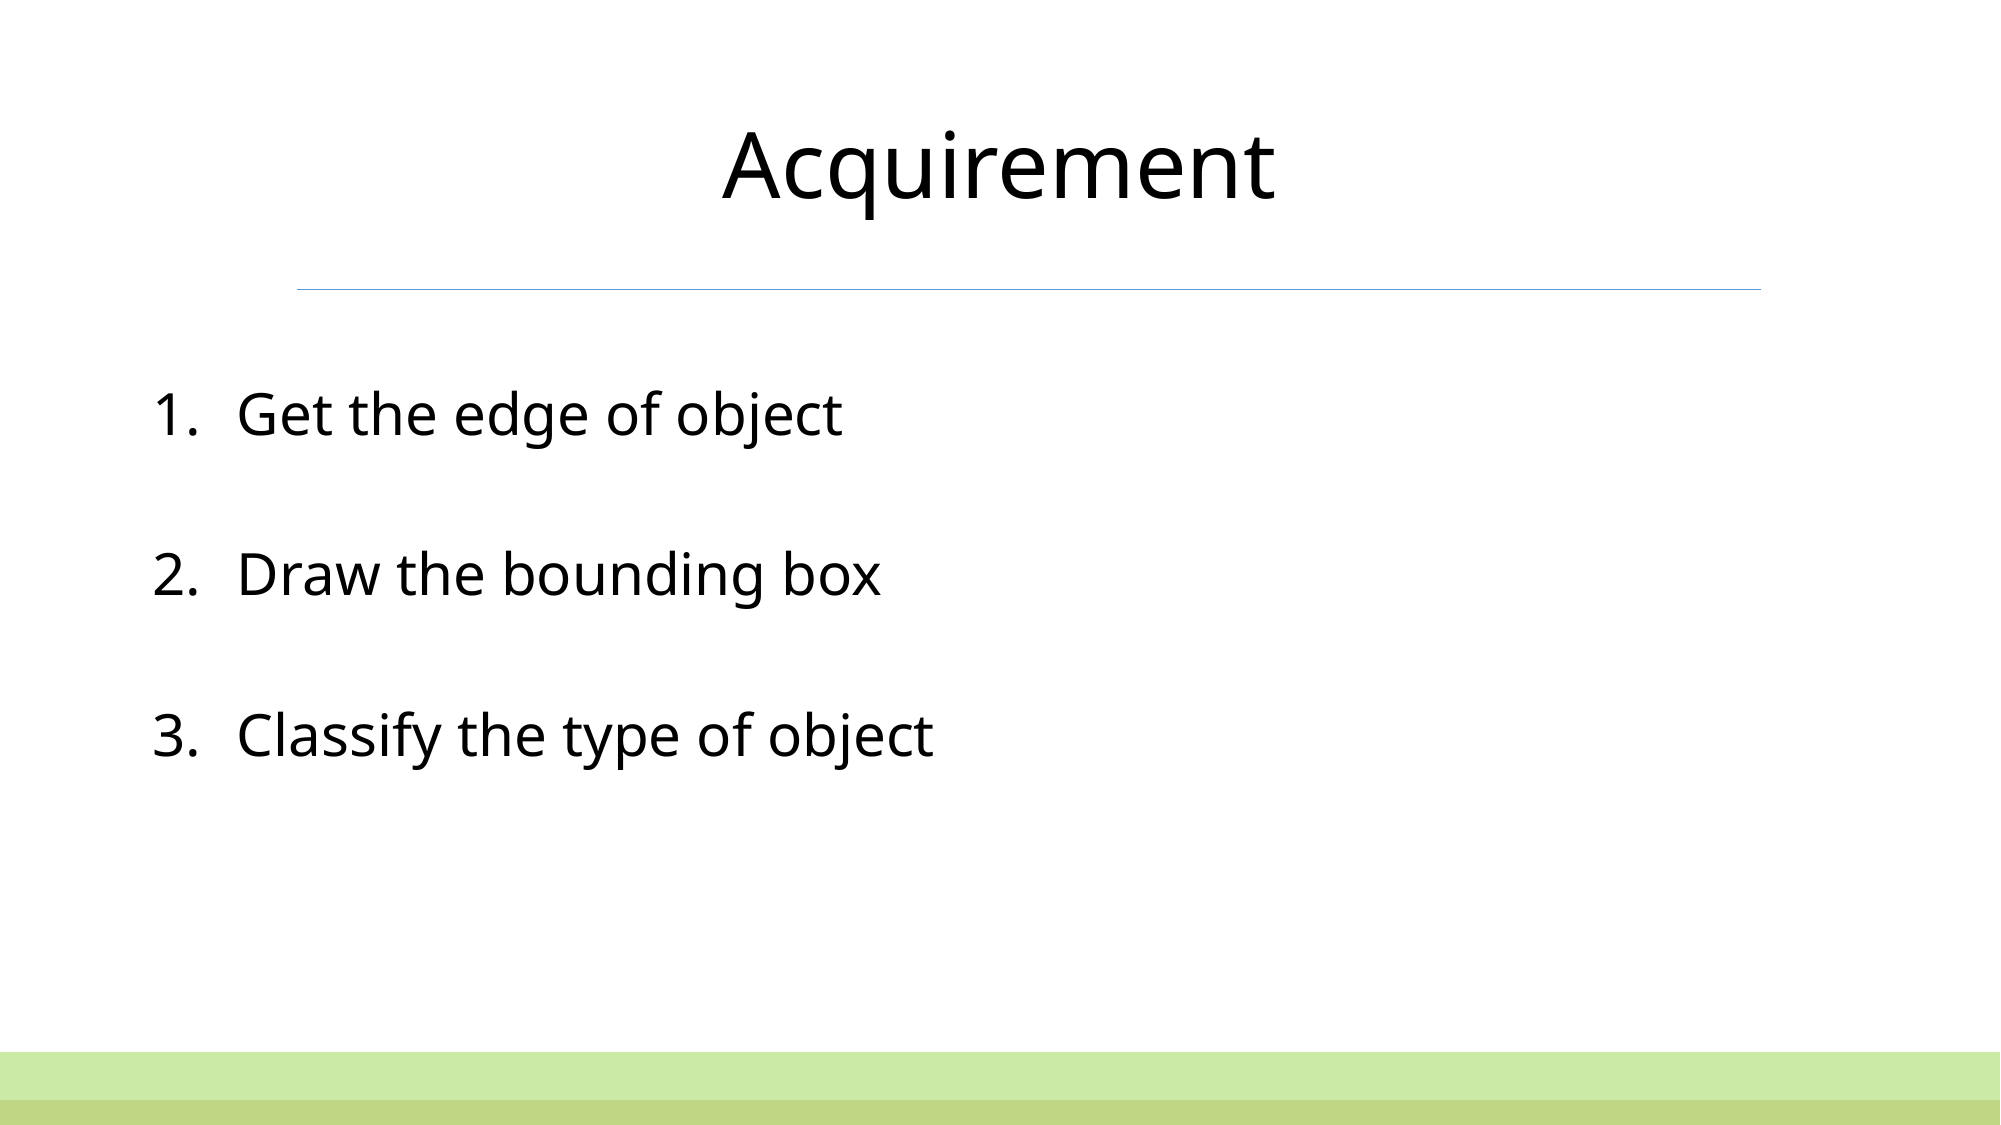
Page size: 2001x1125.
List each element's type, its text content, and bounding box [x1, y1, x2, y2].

title Acquirement [137, 59, 1863, 278]
text_box [0, 1052, 2000, 1125]
list Get the edge of object Draw the bounding box Classify the type of object [137, 299, 1863, 1014]
